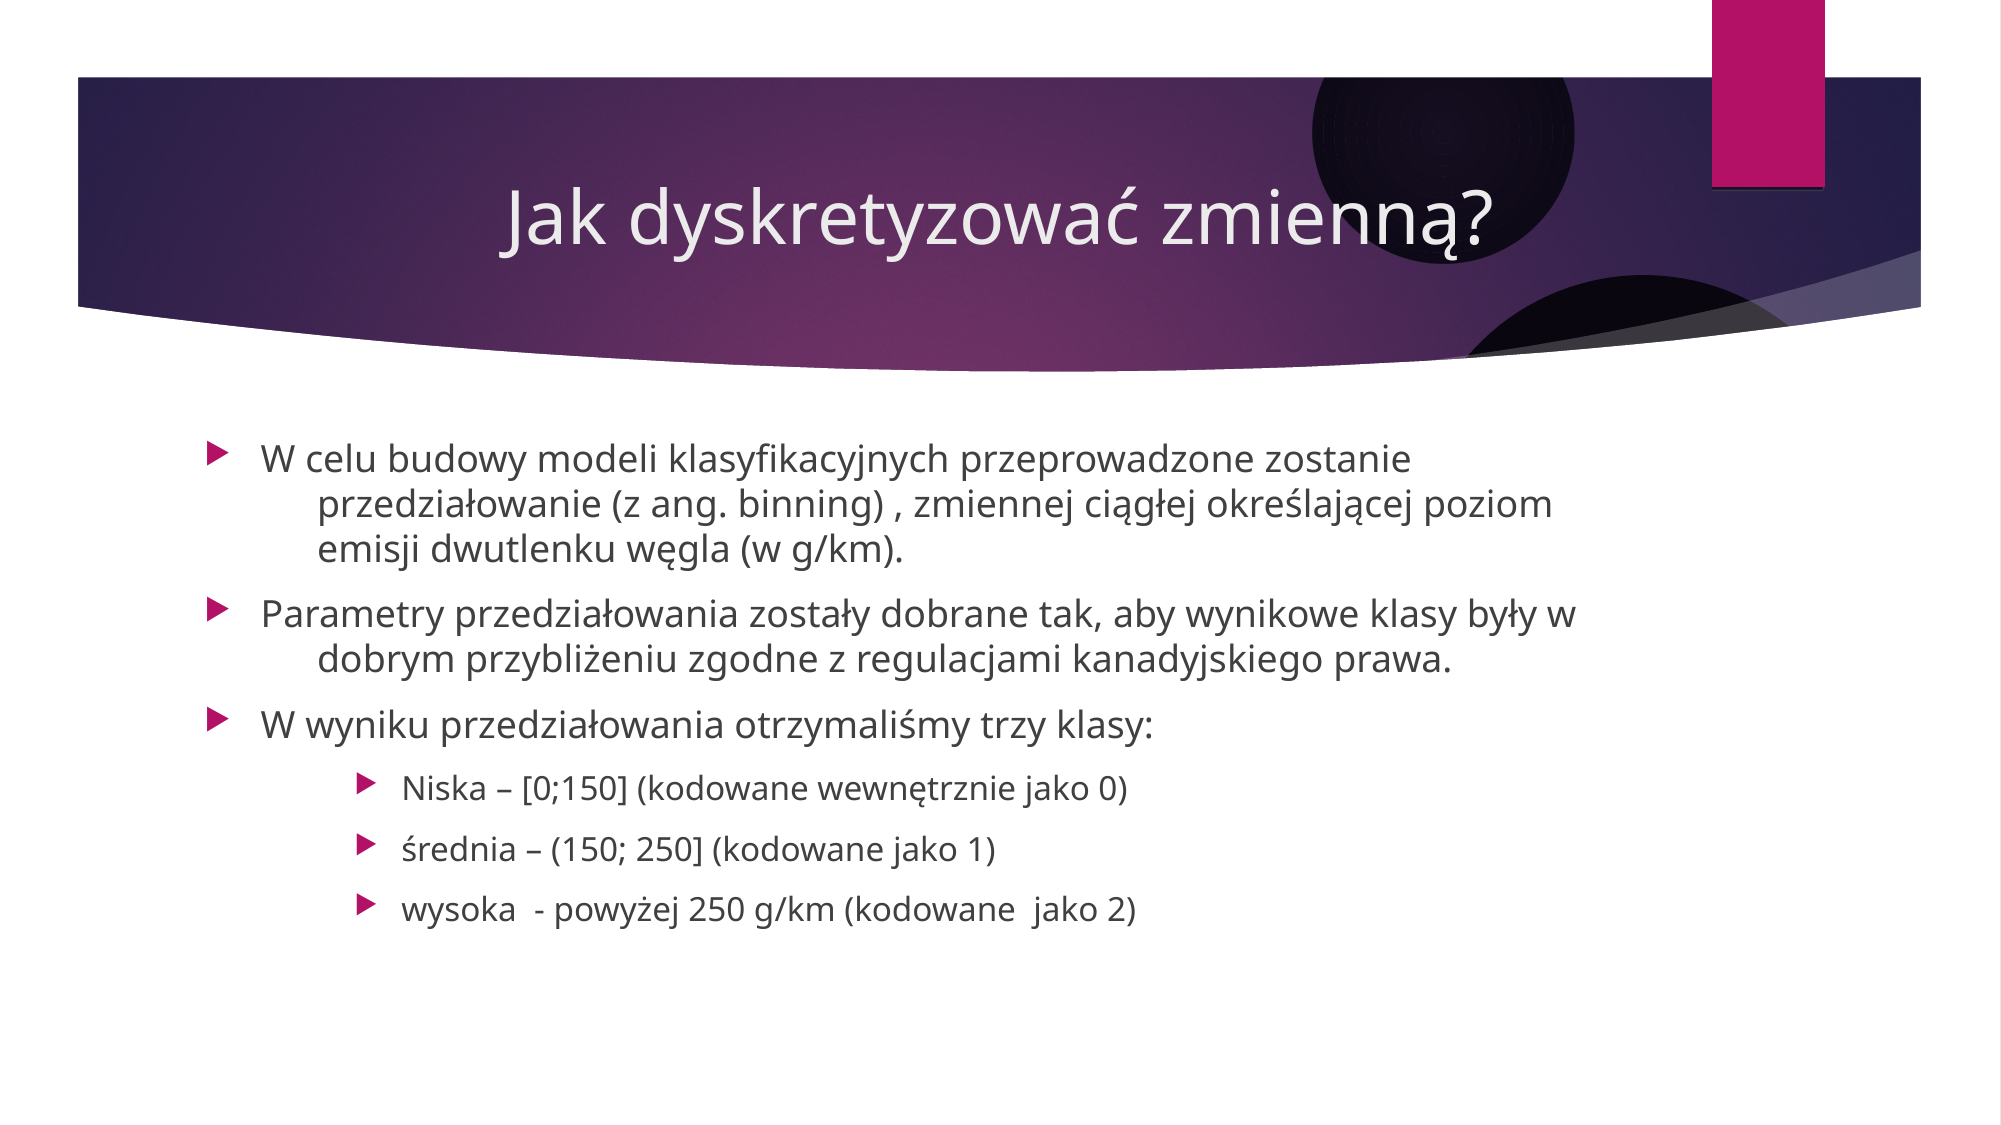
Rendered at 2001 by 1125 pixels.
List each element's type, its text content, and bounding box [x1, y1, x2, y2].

title Jak dyskretyzować zmienną? [436, 156, 1564, 273]
list W celu budowy modeli klasyfikacyjnych przeprowadzone zostanie przedziałowanie (z ang. binning) , zmiennej ciągłej określającej poziom emisji dwutlenku węgla (w g/km). Parametry przedziałowania zostały dobrane tak, aby wynikowe klasy były w dobrym przybliżeniu zgodne z regulacjami kanadyjskiego prawa. W wyniku przedziałowania otrzymaliśmy trzy klasy: Niska – [0;150] (kodowane wewnętrznie jako 0) średnia – (150; 250] (kodowane jako 1) wysoka - powyżej 250 g/km (kodowane jako 2) [189, 427, 1638, 988]
